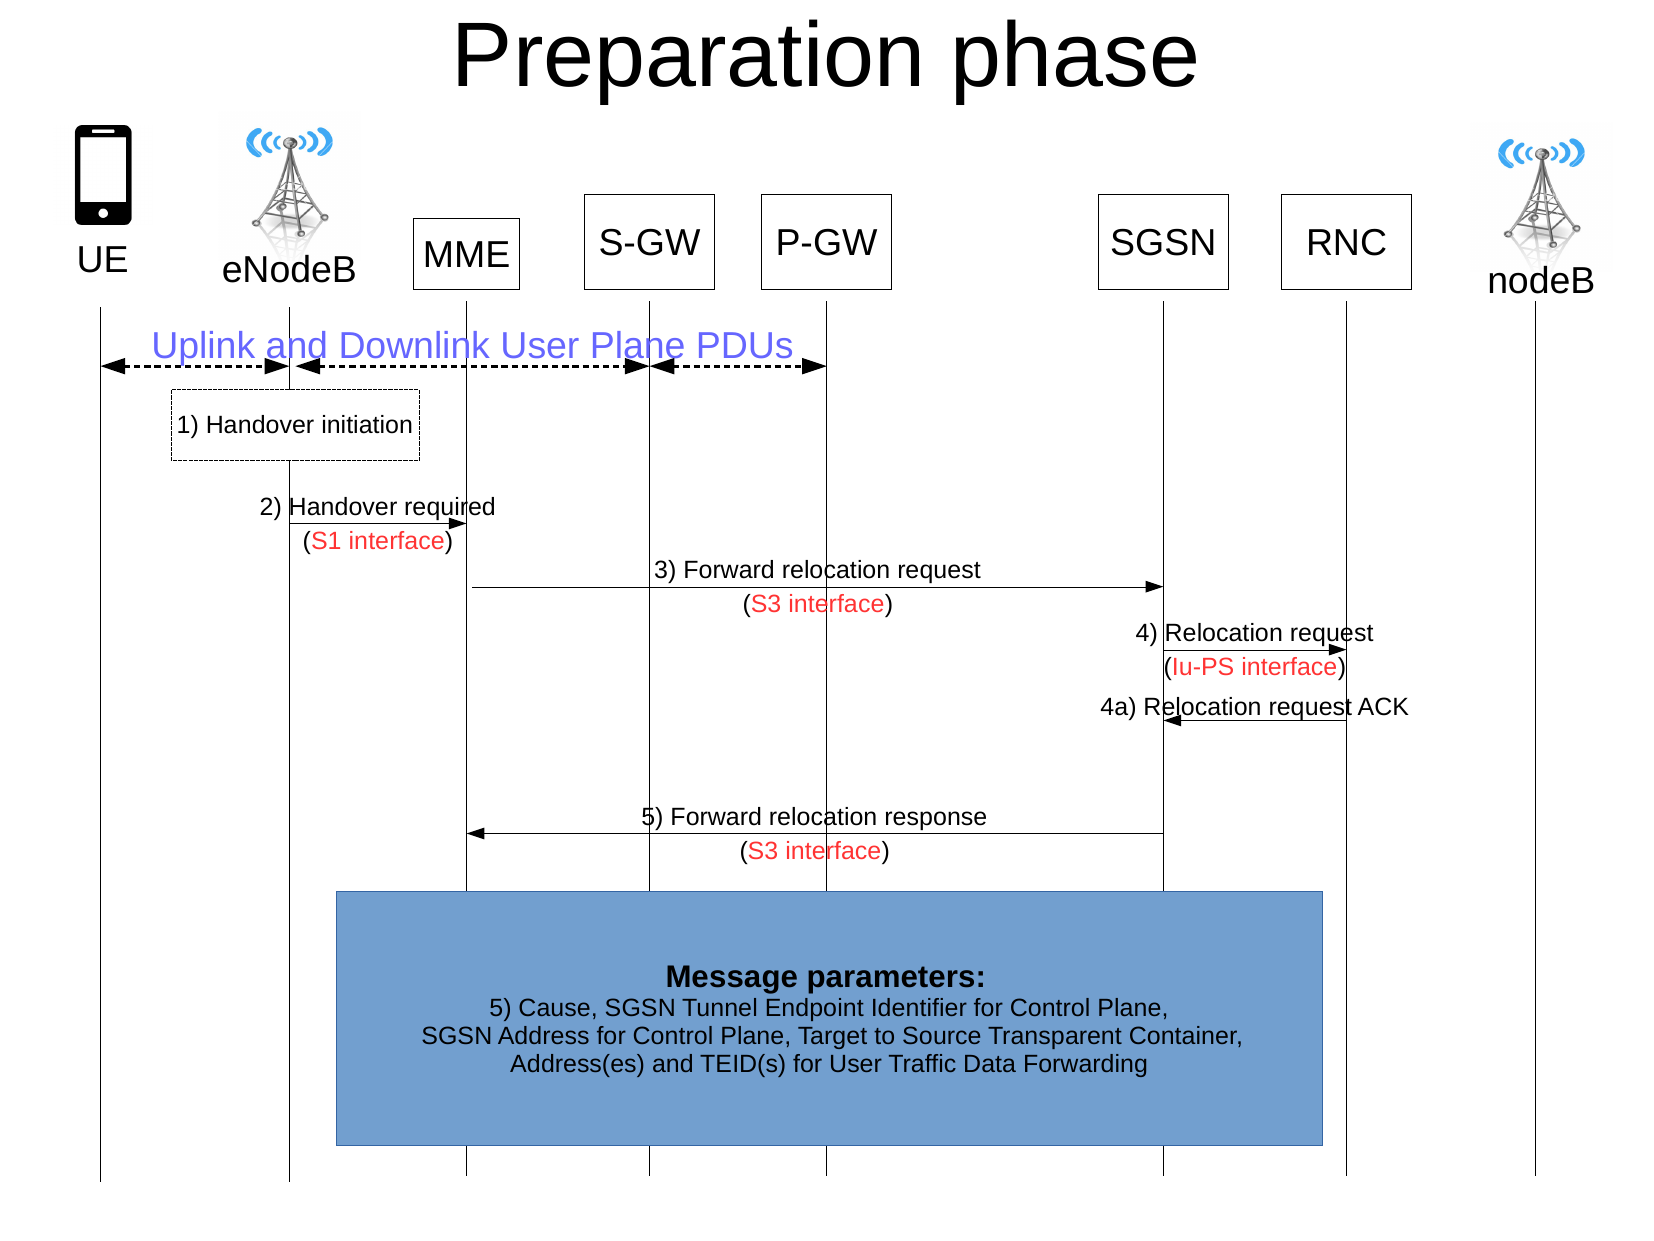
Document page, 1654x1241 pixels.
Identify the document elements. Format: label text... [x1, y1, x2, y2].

text_box 1) Handover initiation [171, 389, 420, 461]
text_box MME [413, 218, 520, 290]
text_box SGSN [1098, 194, 1229, 290]
text_box RNC [1281, 194, 1412, 290]
text_box P-GW [761, 194, 892, 290]
text_box S-GW [584, 194, 715, 290]
text_box Message parameters: 5) Cause, SGSN Tunnel Endpoint Identifier for Control Plane, SGSN Address for Control Plane, Target to Source Transparent Container, Address(es) and TEID(s) for User Traffic Data Forwarding [336, 891, 1323, 1146]
title Preparation phase [82, 2, 1571, 106]
picture [1470, 122, 1613, 272]
picture [218, 111, 361, 261]
picture [53, 125, 153, 225]
